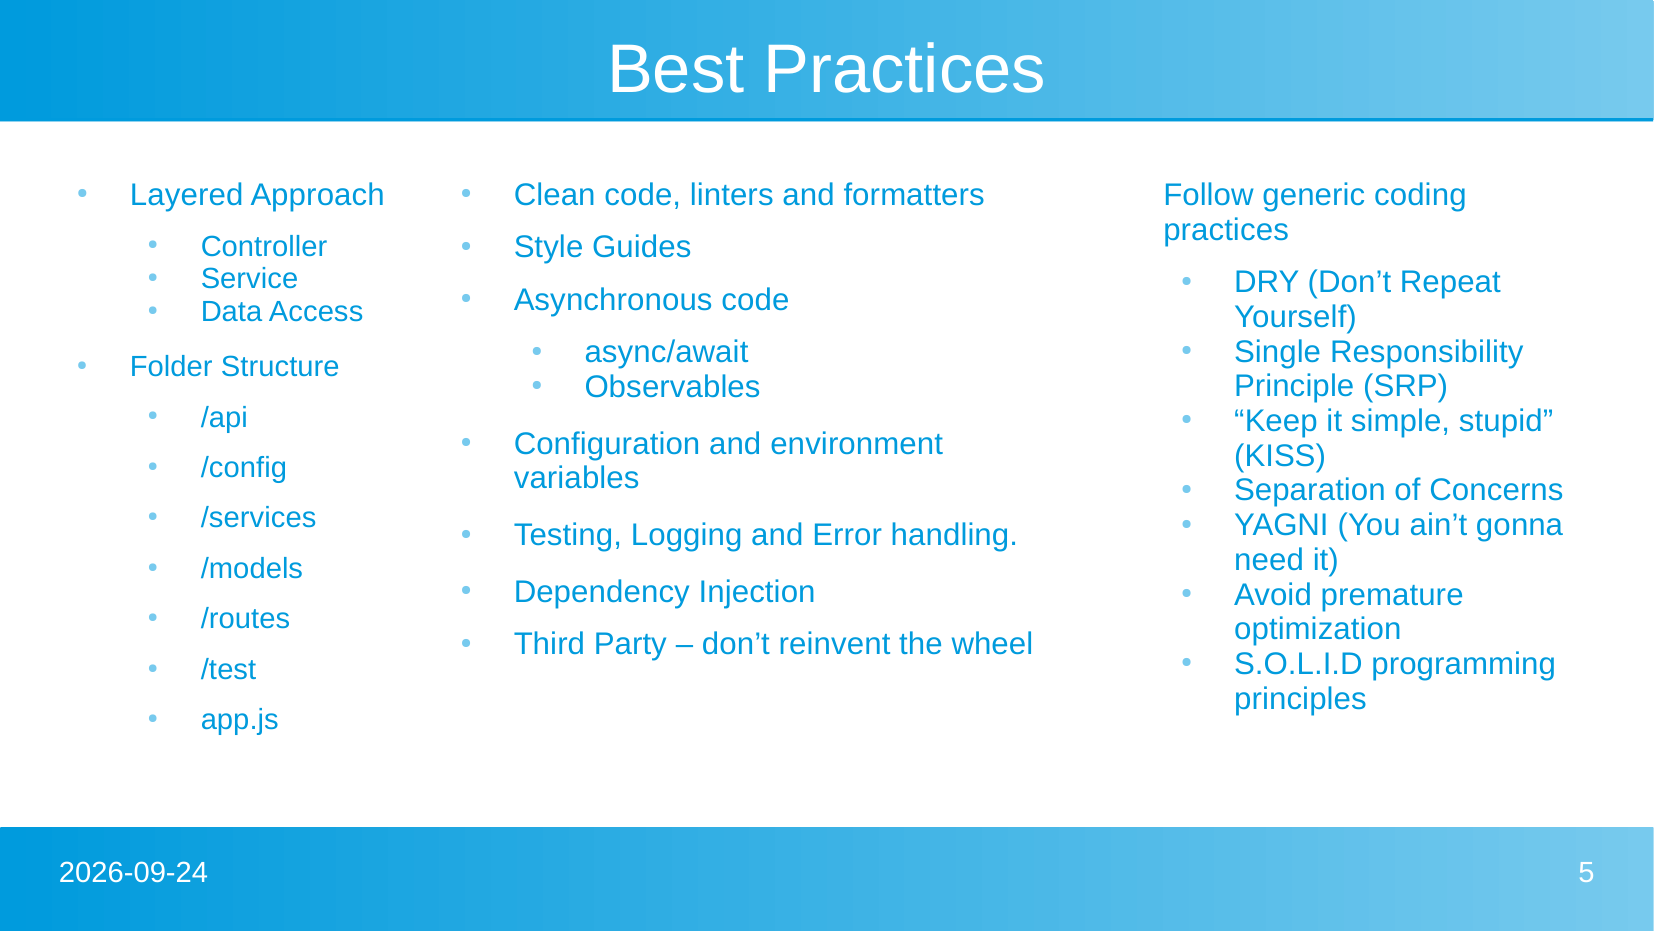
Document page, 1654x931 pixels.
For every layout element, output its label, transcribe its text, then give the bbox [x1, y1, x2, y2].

list Clean code, linters and formatters Style Guides Asynchronous code async/await Observables Configuration and environment variables Testing, Logging and Error handling. Dependency Injection Third Party – don’t reinvent the wheel [442, 177, 1063, 768]
list Layered Approach Controller Service Data Access Folder Structure /api /config /services /models /routes /test app.js [59, 177, 442, 768]
list Follow generic coding practices DRY (Don’t Repeat Yourself) Single Responsibility Principle (SRP) “Keep it simple, stupid” (KISS) Separation of Concerns YAGNI (You ain’t gonna need it) Avoid premature optimization S.O.L.I.D programming principles [1092, 177, 1595, 768]
title Best Practices [59, 29, 1595, 108]
